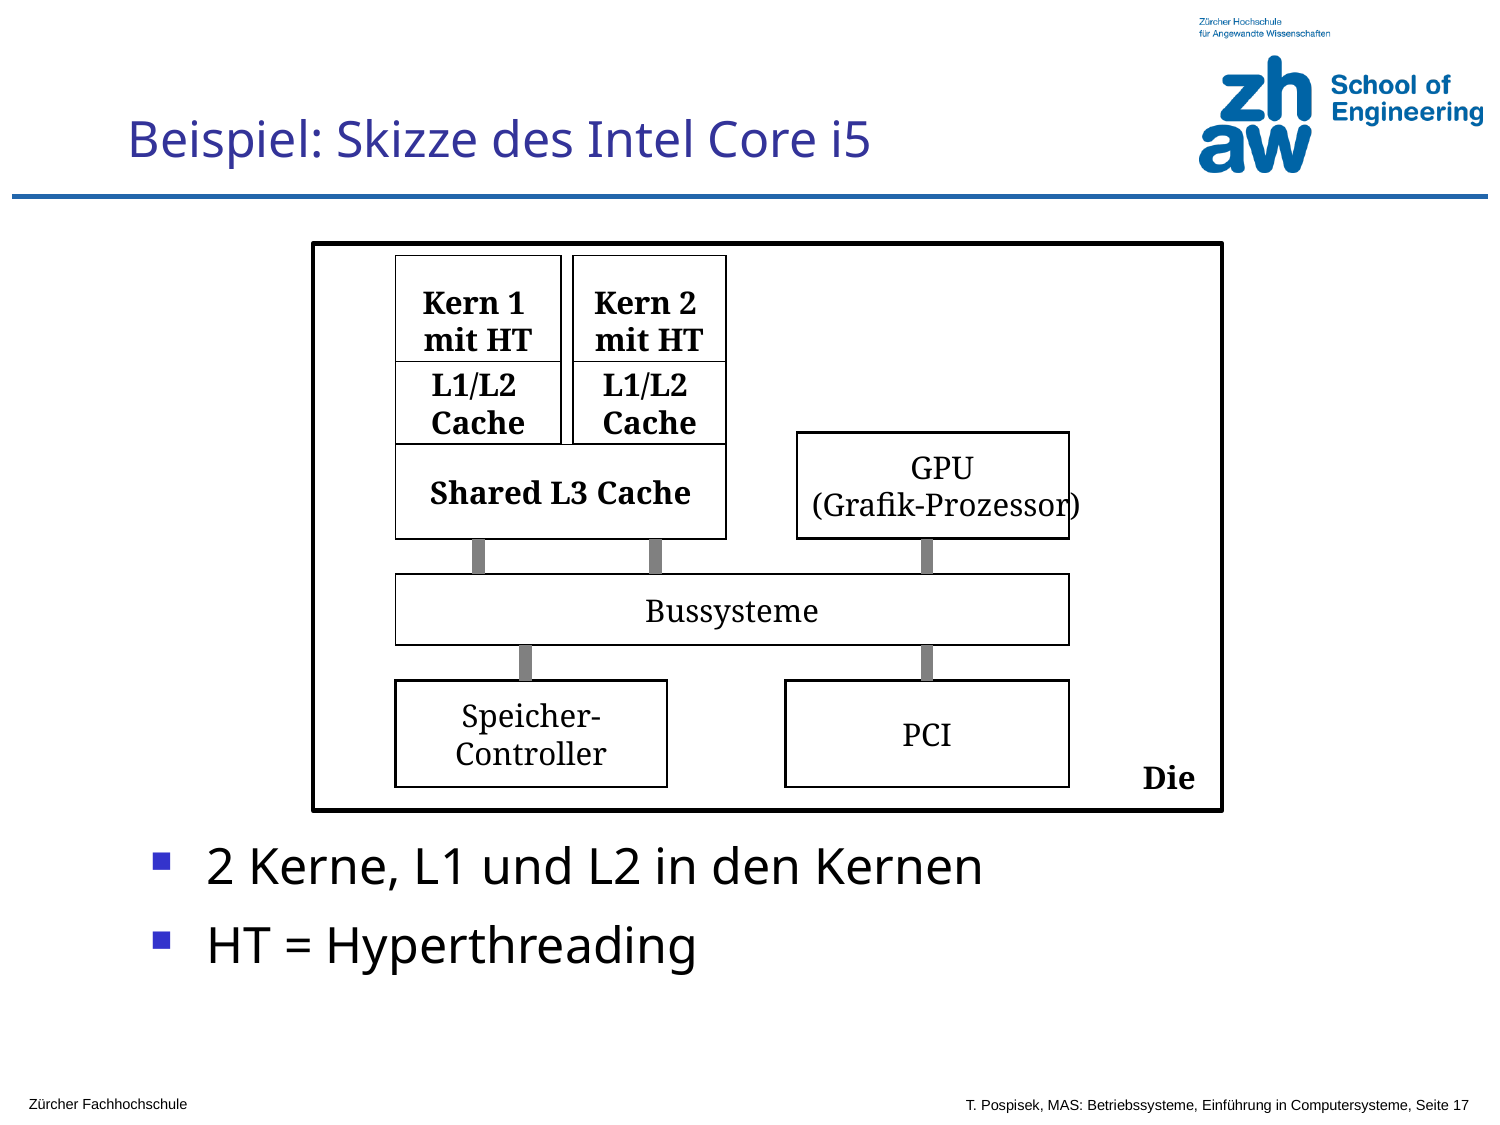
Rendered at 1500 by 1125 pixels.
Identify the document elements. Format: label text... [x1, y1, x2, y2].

text_box Bussysteme [395, 574, 1069, 646]
text_box L1/L2 Cache [395, 361, 561, 445]
text_box Speicher- Controller [395, 680, 668, 787]
text_box Kern 2 mit HT [572, 255, 727, 361]
text_box Shared L3 Cache [395, 444, 727, 539]
text_box PCI [785, 680, 1069, 787]
text_box GPU (Grafik-Prozessor) [797, 432, 1069, 539]
text_box 2 Kerne, L1 und L2 in den Kernen HT = Hyperthreading [135, 834, 1317, 1000]
text_box [312, 243, 1223, 811]
title Beispiel: Skizze des Intel Core i5 [112, 50, 1391, 175]
picture [1199, 18, 1483, 173]
text_box Kern 1 mit HT [395, 255, 561, 361]
text_box Die [1116, 751, 1223, 804]
text_box L1/L2 Cache [572, 361, 727, 445]
